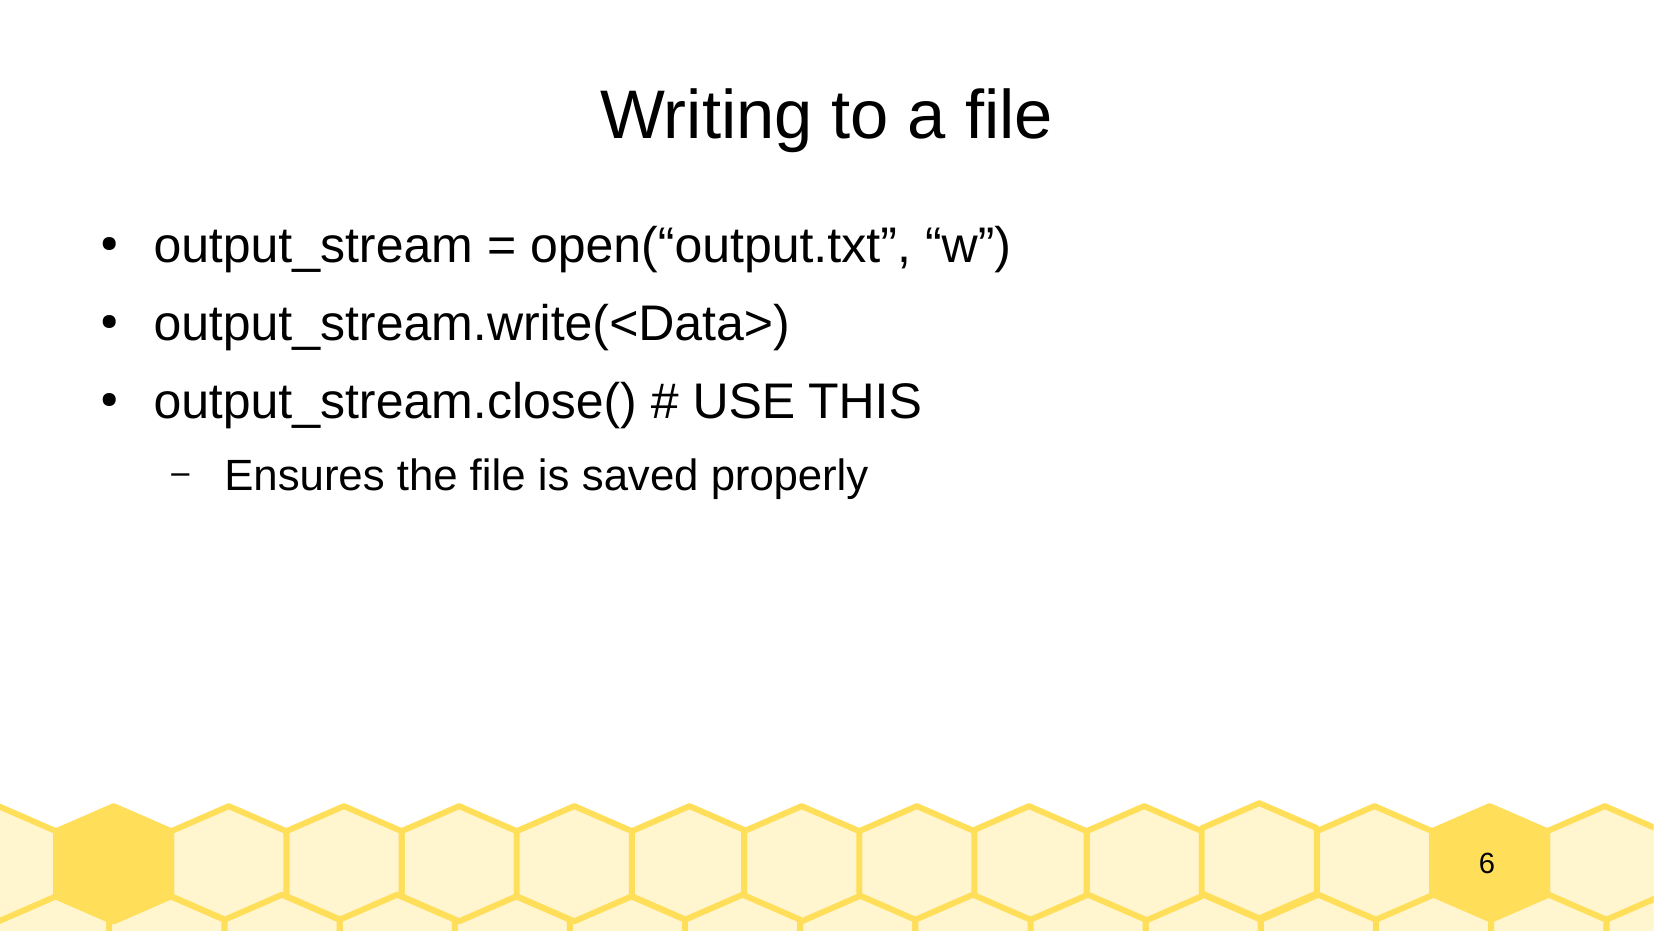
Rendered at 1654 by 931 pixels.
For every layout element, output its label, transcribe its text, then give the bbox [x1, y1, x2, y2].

list output_stream = open(“output.txt”, “w”) output_stream.write(<Data>) output_stream.close() # USE THIS Ensures the file is saved properly [82, 217, 1571, 758]
title Writing to a file [82, 37, 1571, 193]
